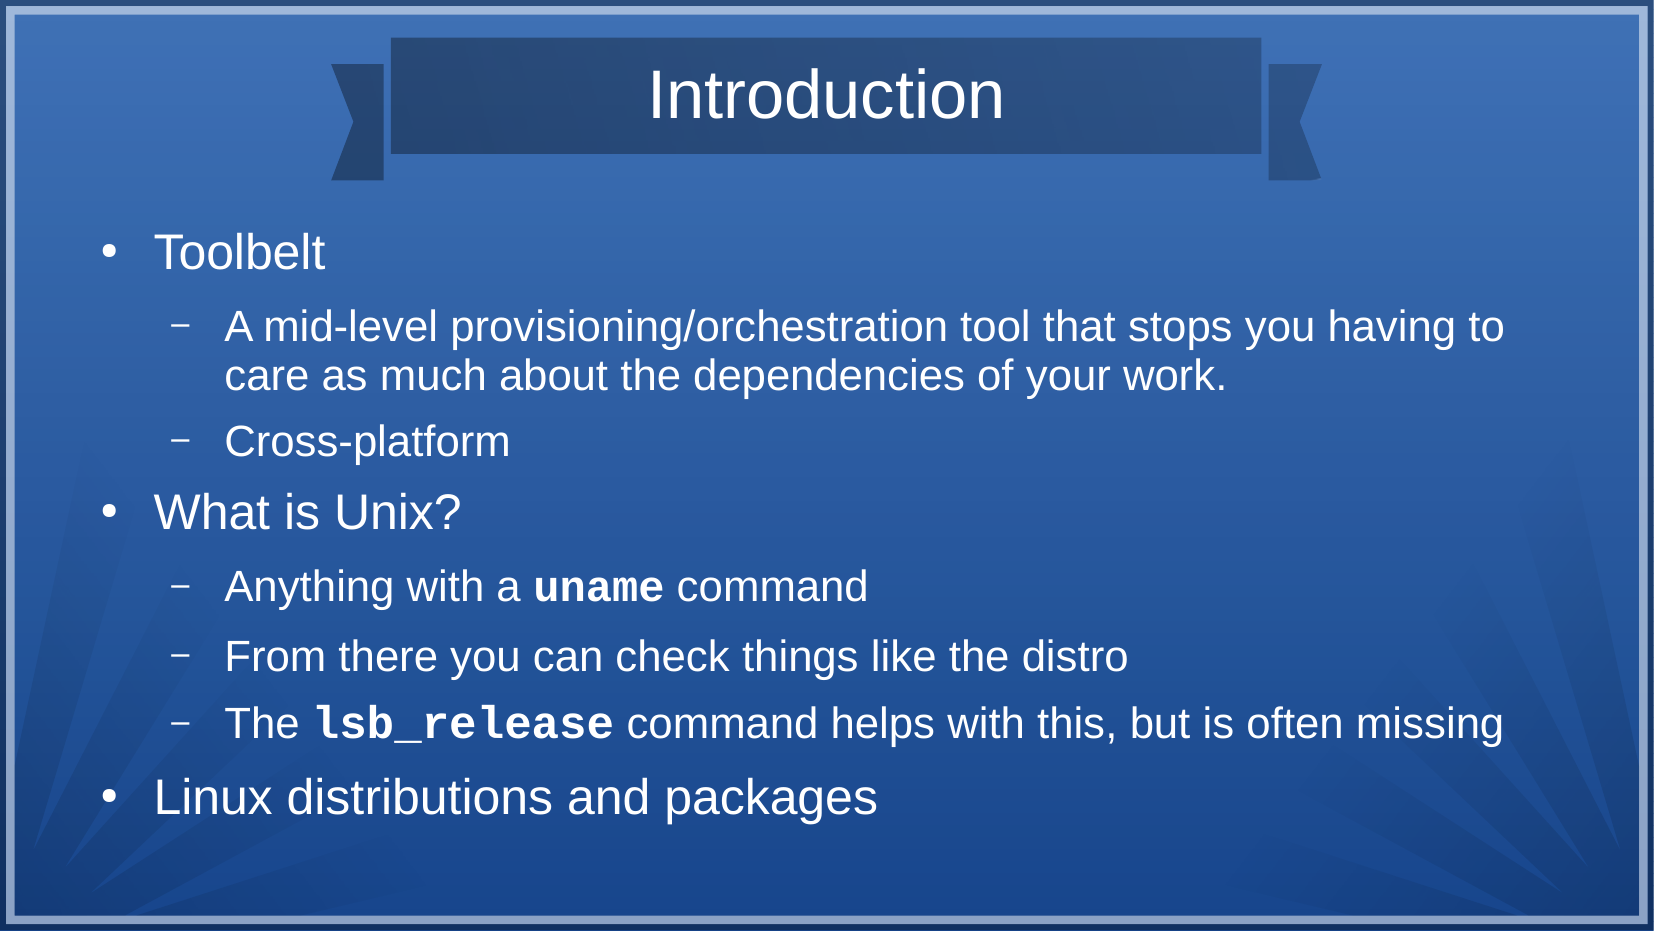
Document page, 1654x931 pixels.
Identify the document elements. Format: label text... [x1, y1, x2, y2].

title Introduction [389, 35, 1264, 154]
list Toolbelt A mid-level provisioning/orchestration tool that stops you having to care as much about the dependencies of your work. Cross-platform What is Unix? Anything with a uname command From there you can check things like the distro The lsb_release command helps with this, but is often missing Linux distributions and packages [82, 224, 1571, 848]
